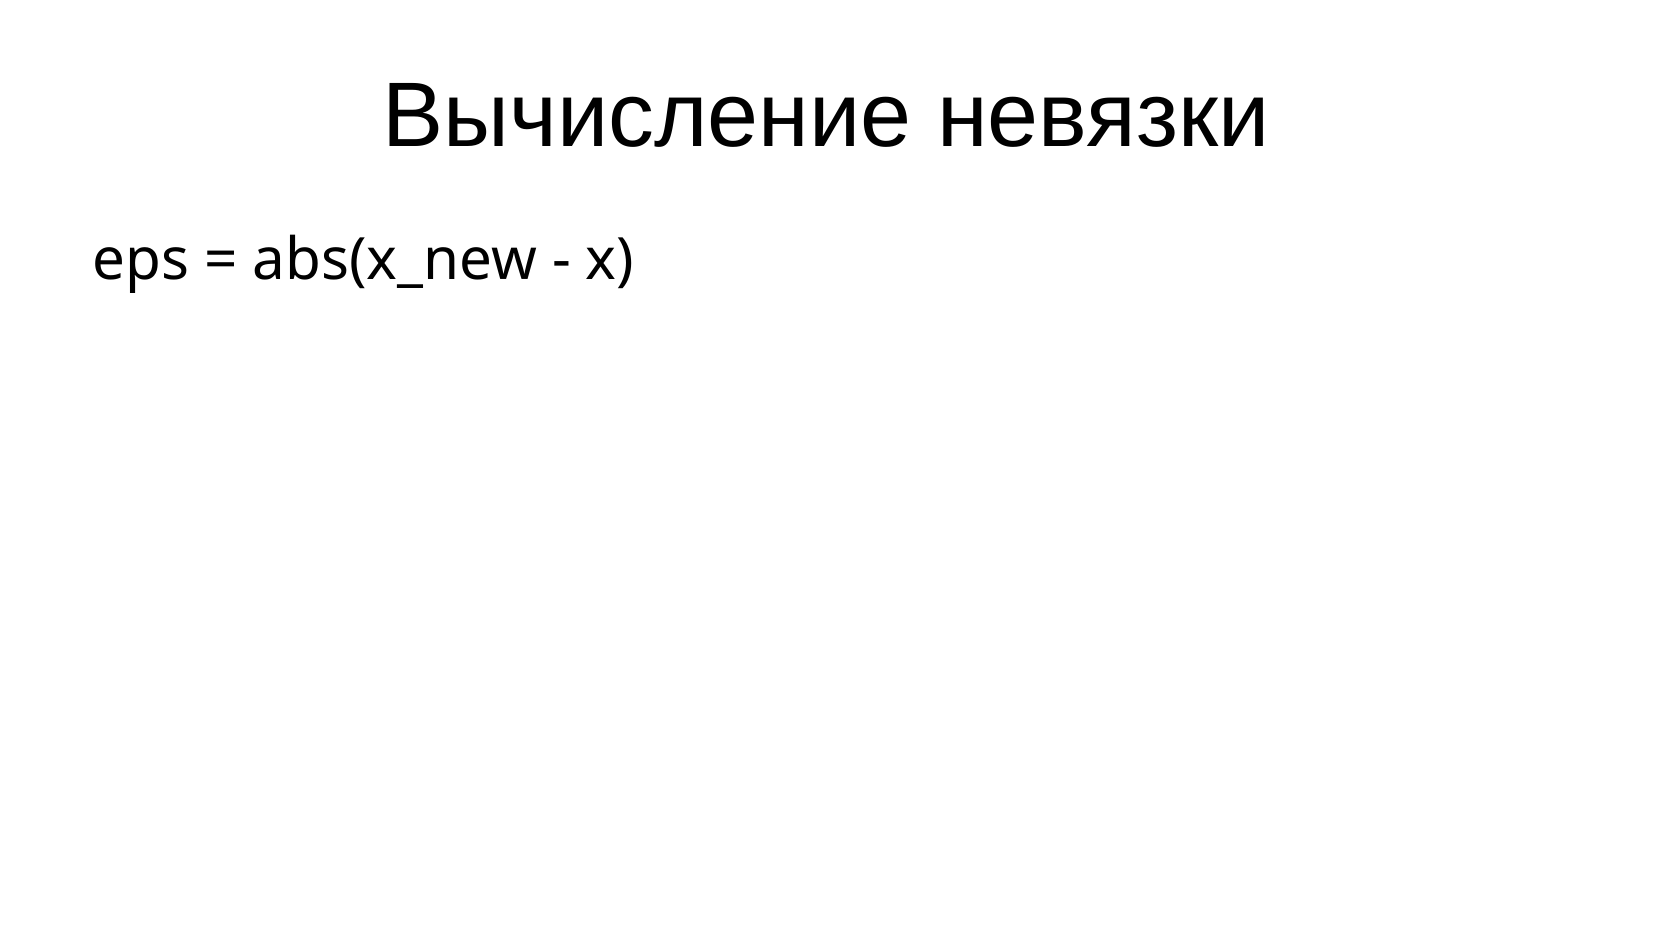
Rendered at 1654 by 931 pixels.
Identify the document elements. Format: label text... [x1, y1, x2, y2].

list eps = abs(x_new - x) [82, 217, 1571, 758]
title Вычисление невязки [82, 37, 1571, 193]
